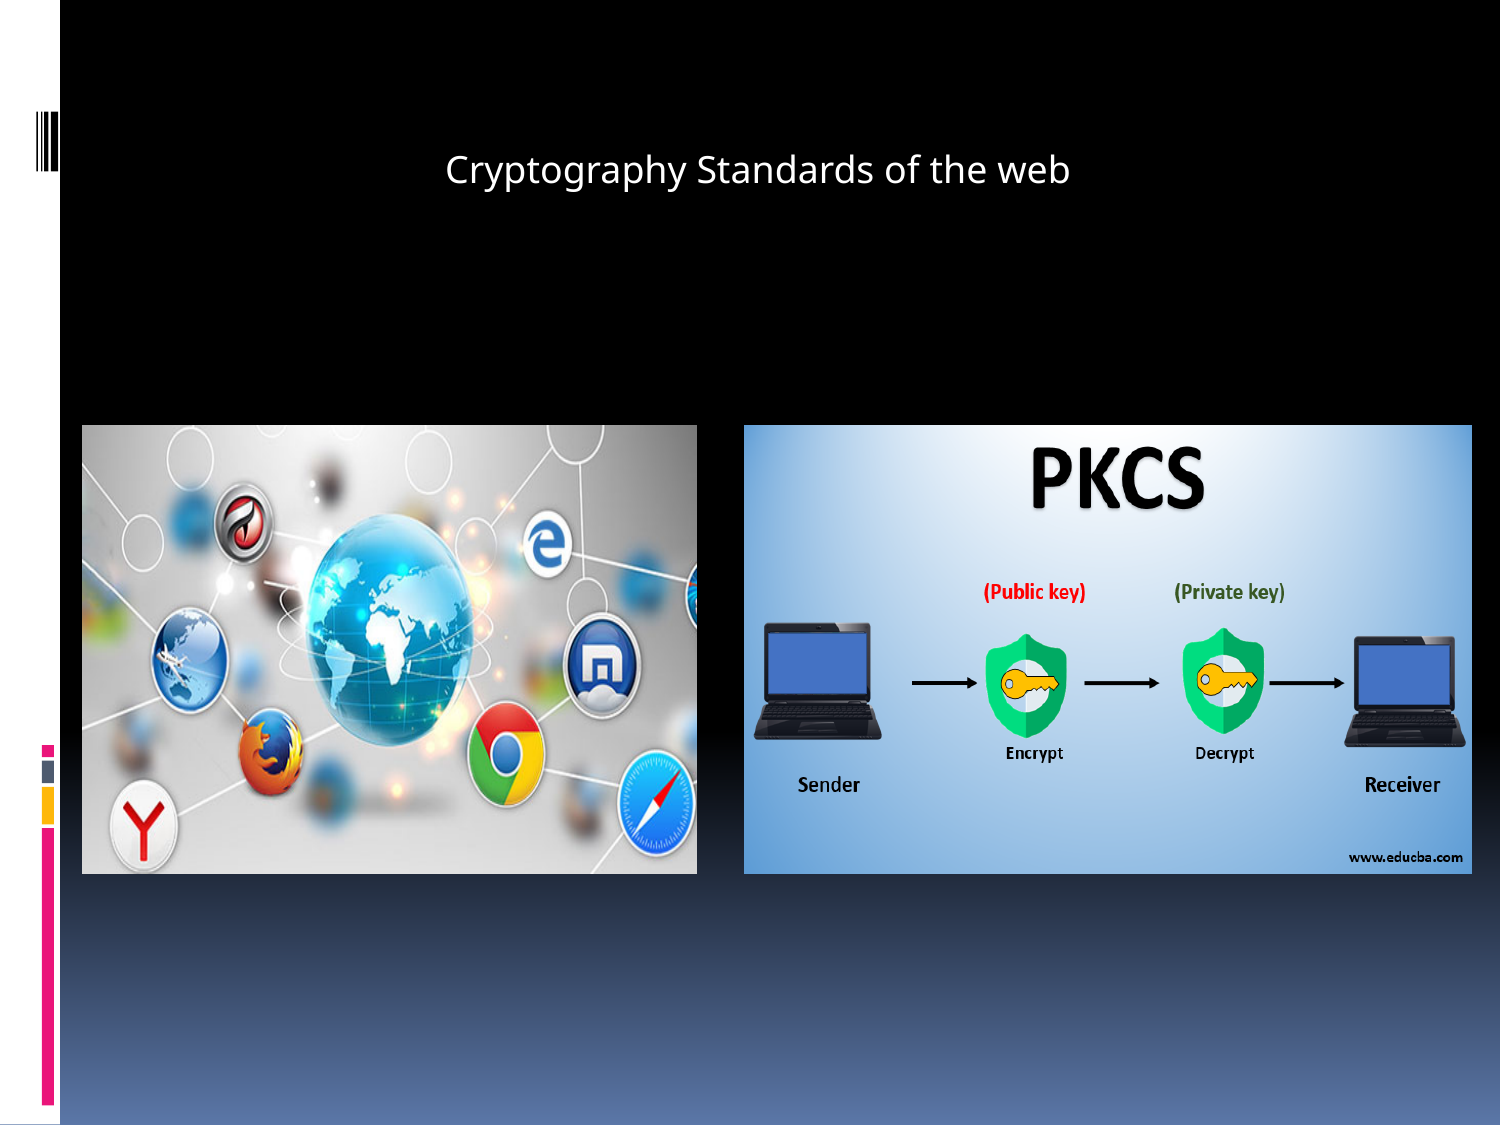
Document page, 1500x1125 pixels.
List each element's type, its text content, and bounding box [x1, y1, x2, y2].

picture [82, 425, 697, 875]
title Cryptography Standards of the web [150, 94, 1425, 245]
picture [744, 425, 1472, 875]
